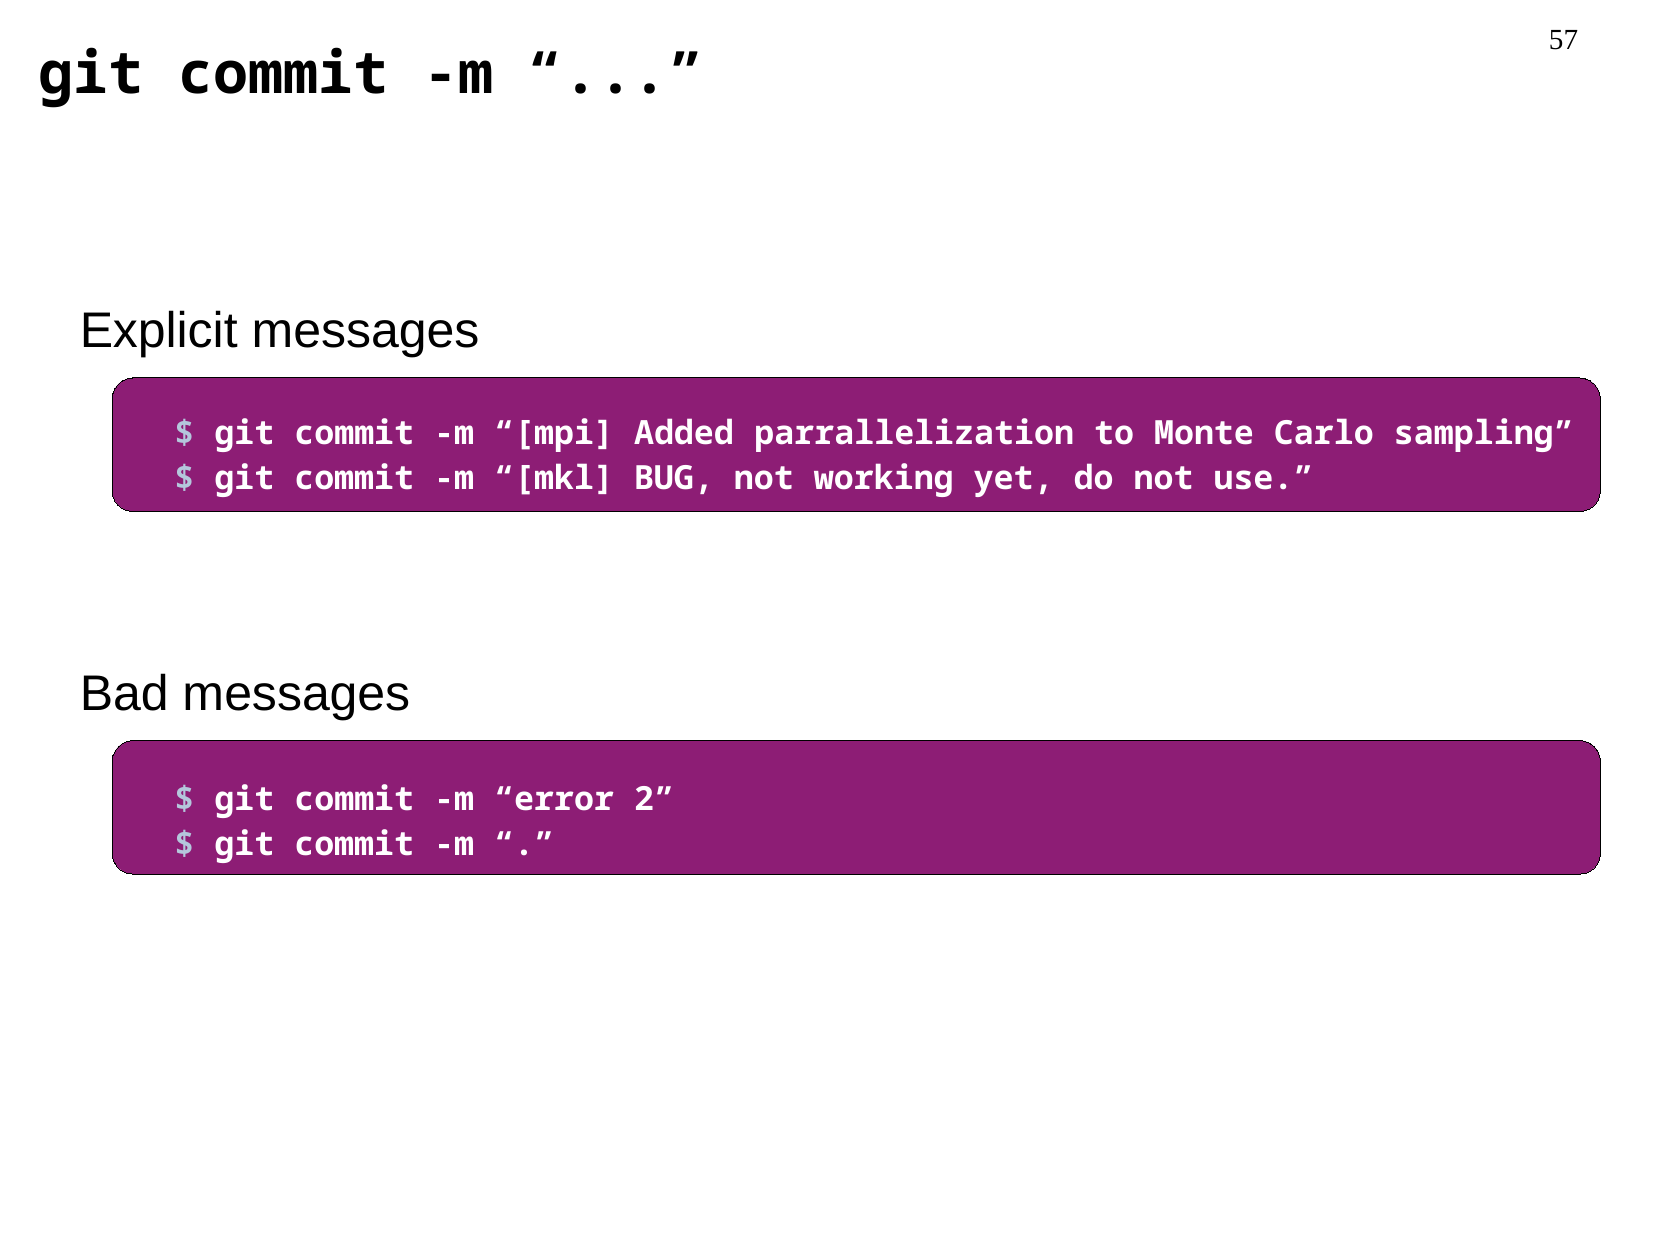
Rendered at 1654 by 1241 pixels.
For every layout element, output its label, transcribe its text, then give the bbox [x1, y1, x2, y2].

text_box $ git commit -m “[mpi] Added parrallelization to Monte Carlo sampling” $ git commit -m “[mkl] BUG, not working yet, do not use.” [159, 401, 1595, 606]
text_box [112, 785, 159, 875]
text_box [869, 377, 1601, 505]
text_box git commit -m “...” [23, 23, 969, 237]
text_box Explicit messages [65, 295, 869, 422]
text_box [112, 422, 159, 512]
text_box [869, 740, 1601, 868]
text_box $ git commit -m “error 2” $ git commit -m “.” [159, 767, 1595, 972]
text_box Bad messages [65, 657, 869, 785]
